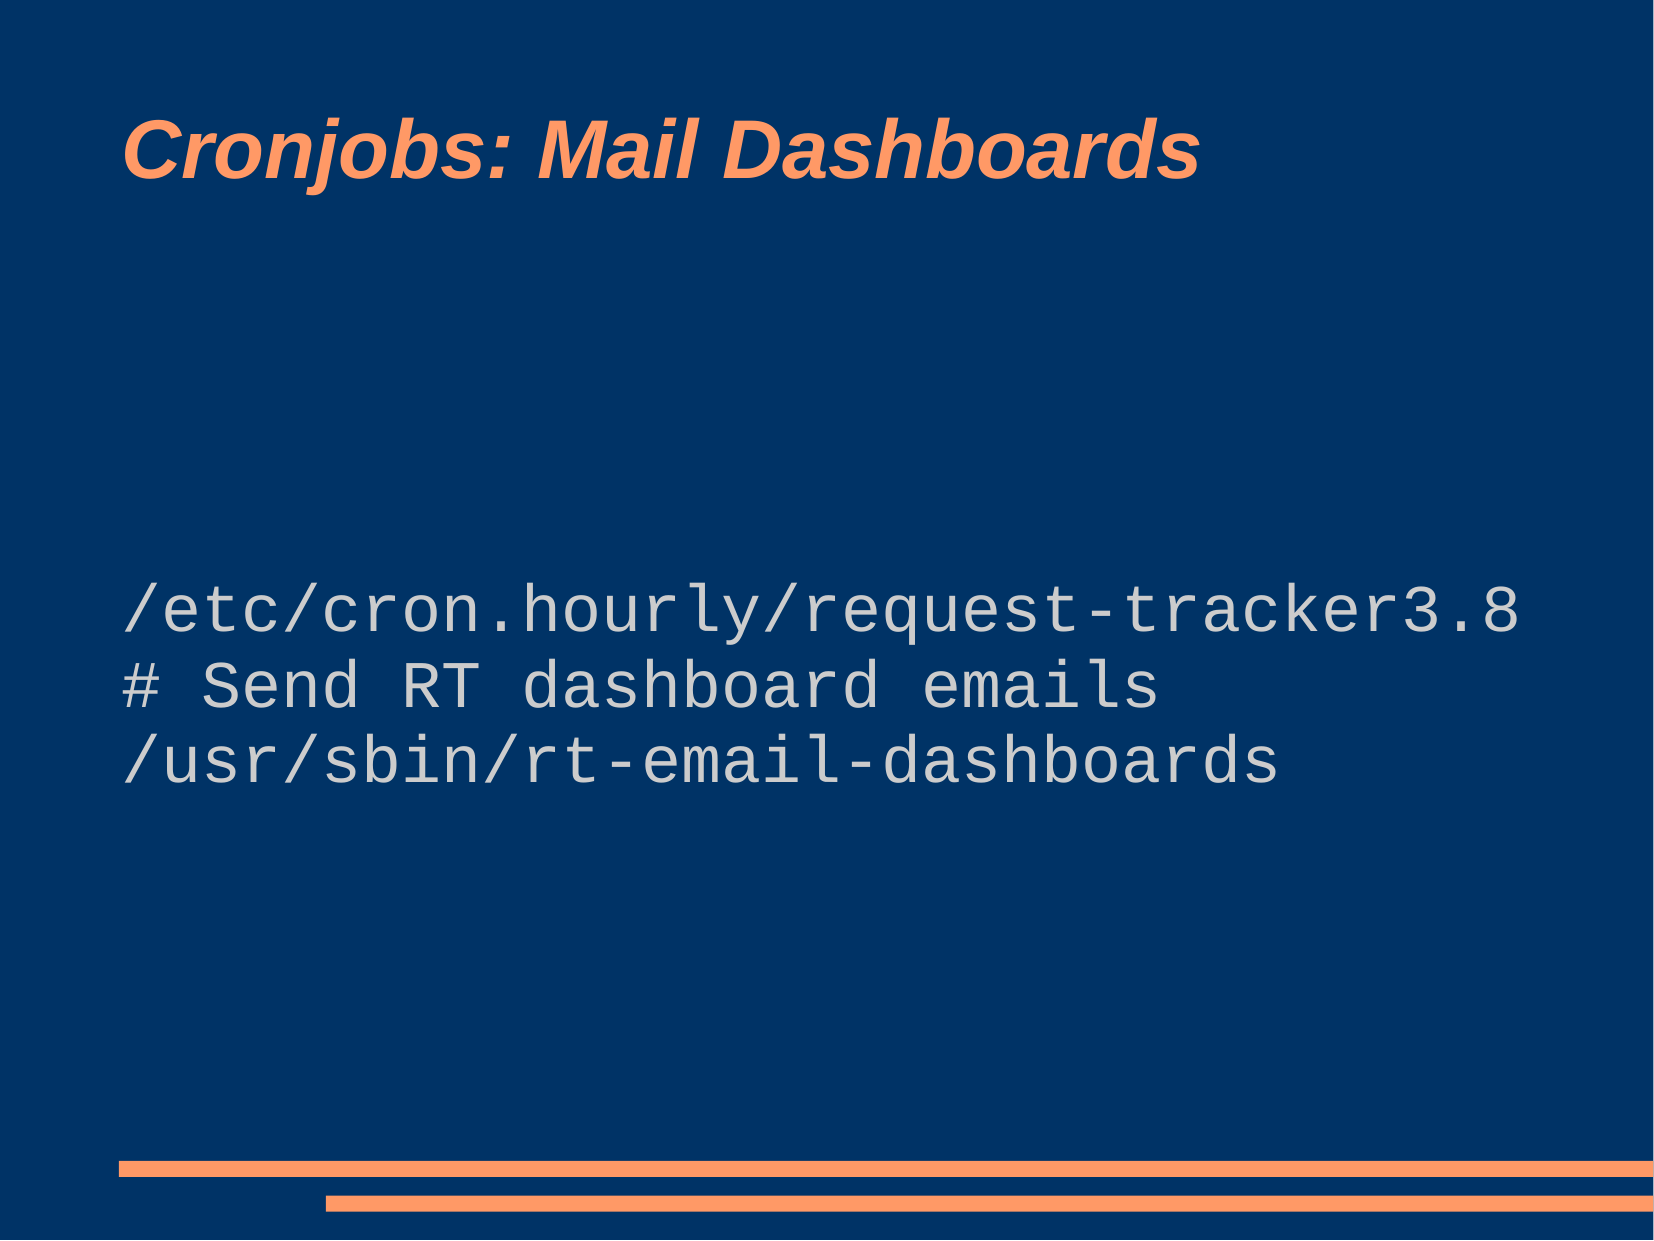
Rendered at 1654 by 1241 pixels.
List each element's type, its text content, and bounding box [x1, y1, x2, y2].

title Cronjobs: Mail Dashboards [121, 53, 1534, 247]
subtitle /etc/cron.hourly/request-tracker3.8 # Send RT dashboard emails /usr/sbin/rt-email-dashboards [121, 329, 1561, 1125]
